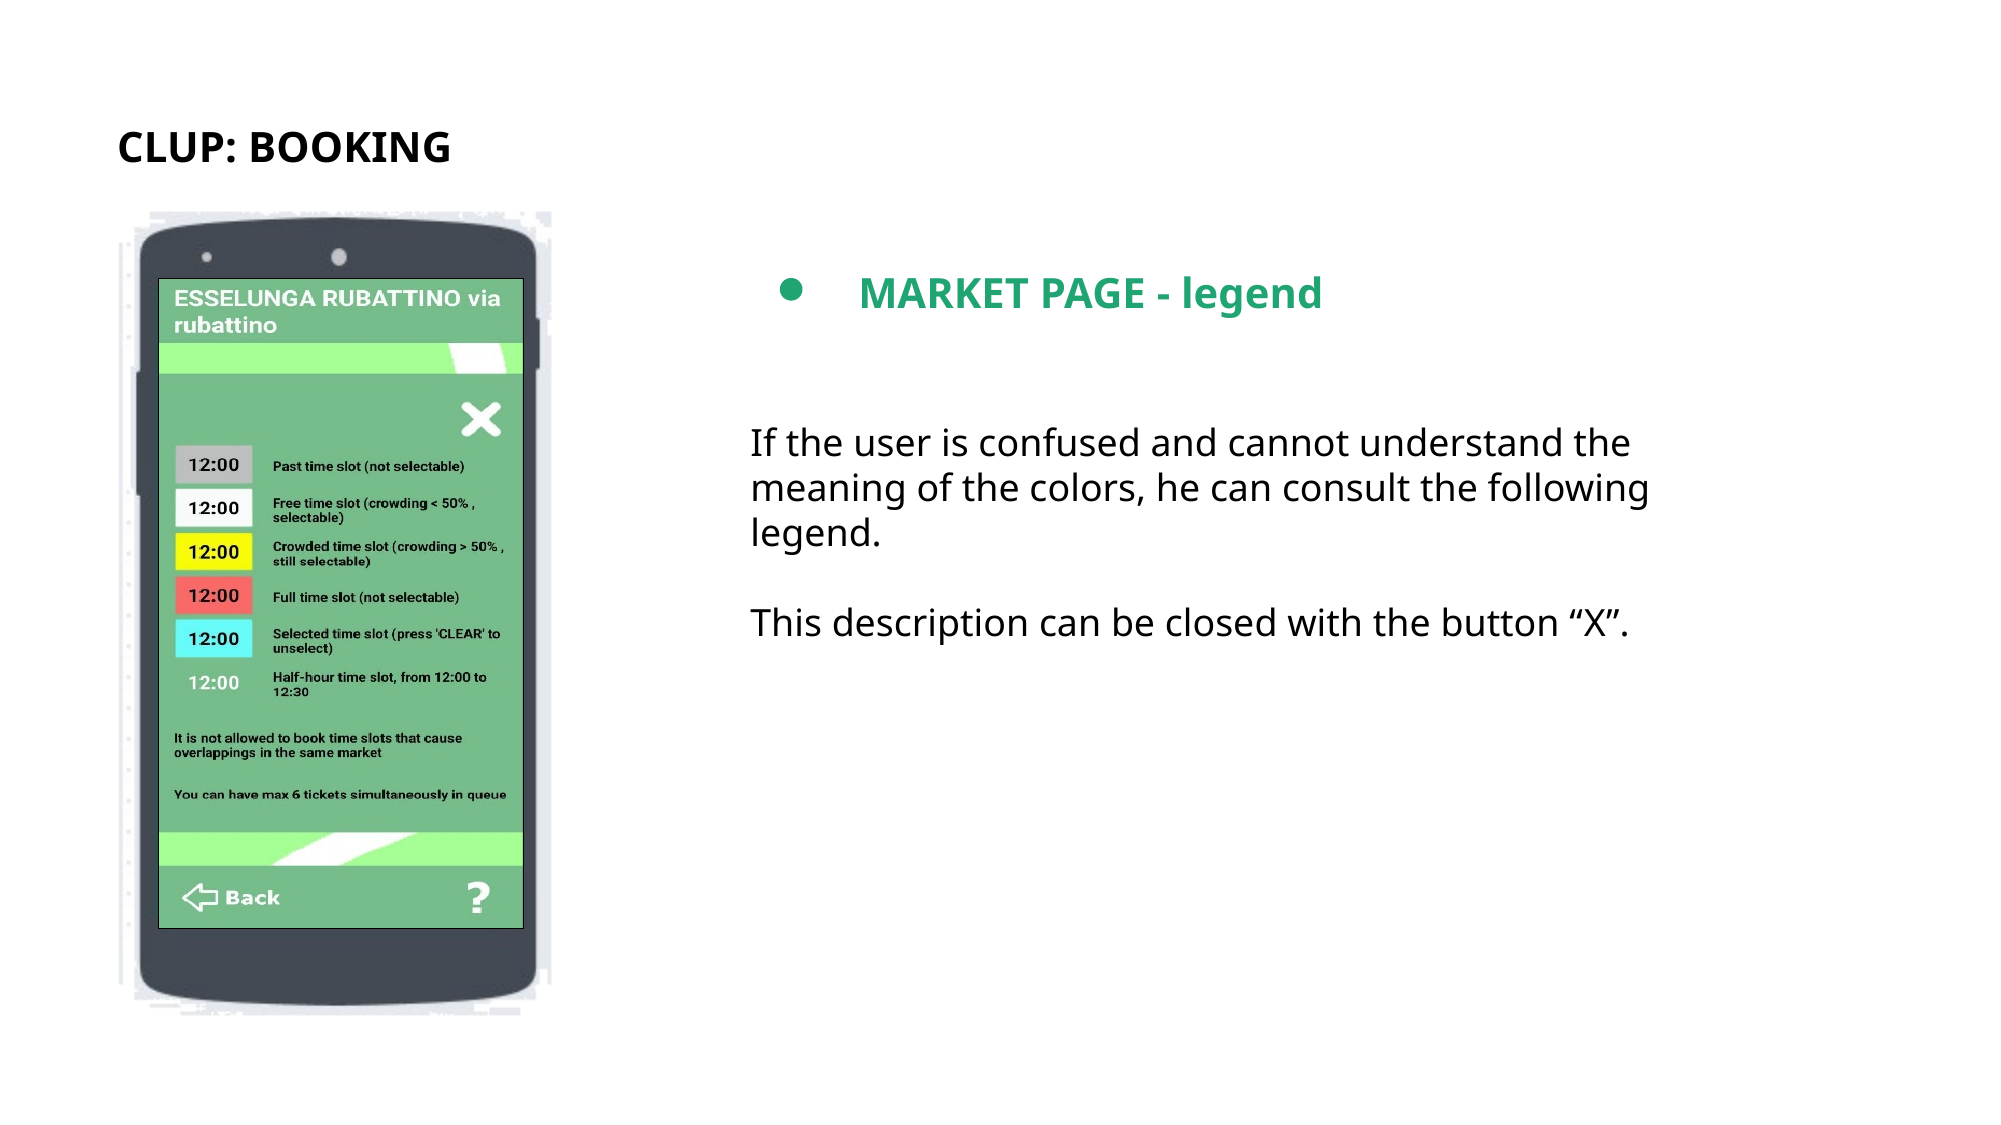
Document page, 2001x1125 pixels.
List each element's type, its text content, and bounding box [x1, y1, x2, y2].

text_box MARKET PAGE - legend [843, 264, 1442, 315]
text_box If the user is confused and cannot understand the meaning of the colors, he can consult the following legend. This description can be closed with the button “X”. [735, 411, 1704, 818]
title CLUP: BOOKING [102, 118, 1056, 230]
picture [83, 181, 593, 1047]
text_box [779, 278, 803, 301]
